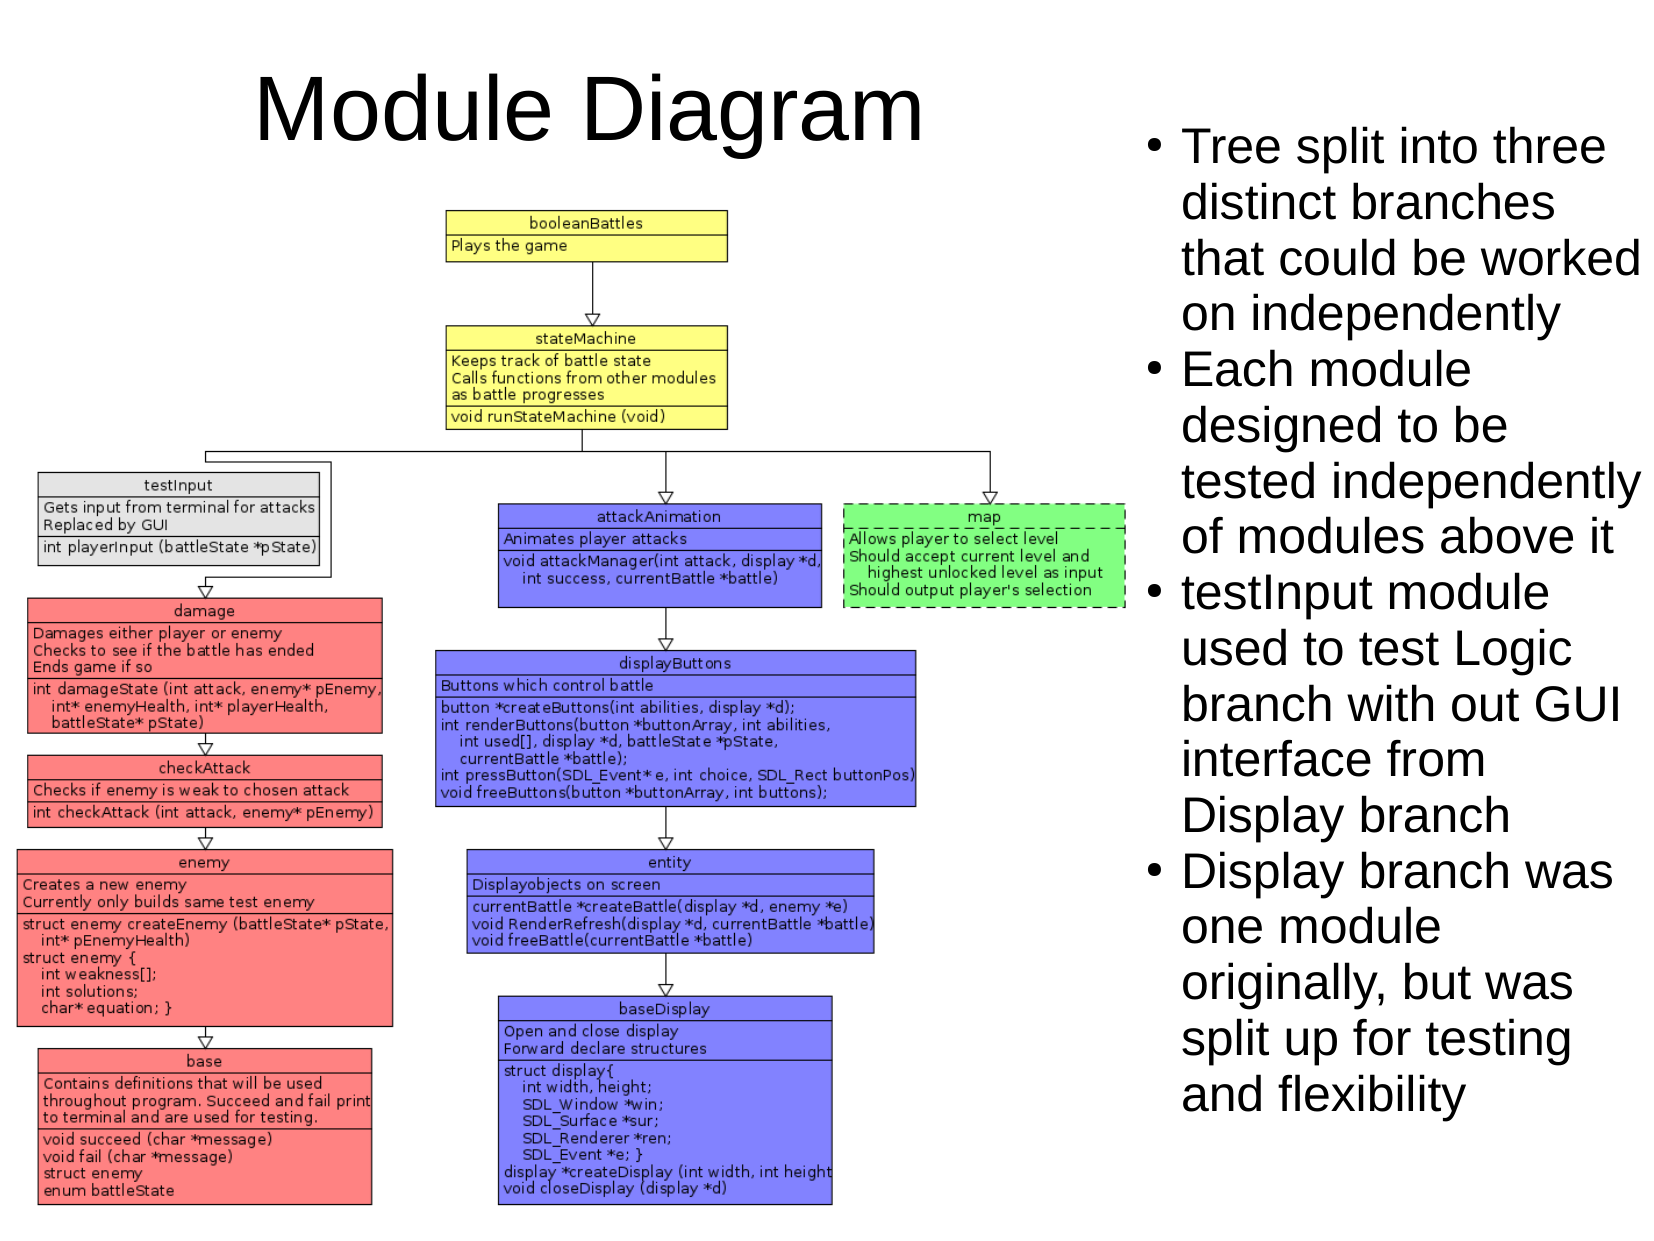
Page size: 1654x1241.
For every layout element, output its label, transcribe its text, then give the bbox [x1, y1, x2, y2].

picture [0, 204, 1134, 1223]
title Module Diagram [23, 5, 1145, 213]
subtitle Tree split into three distinct branches that could be worked on independently Each module designed to be tested independently of modules above it testInput module used to test Logic branch with out GUI interface from Display branch Display branch was one module originally, but was split up for testing and flexibility [1145, 0, 1654, 1241]
